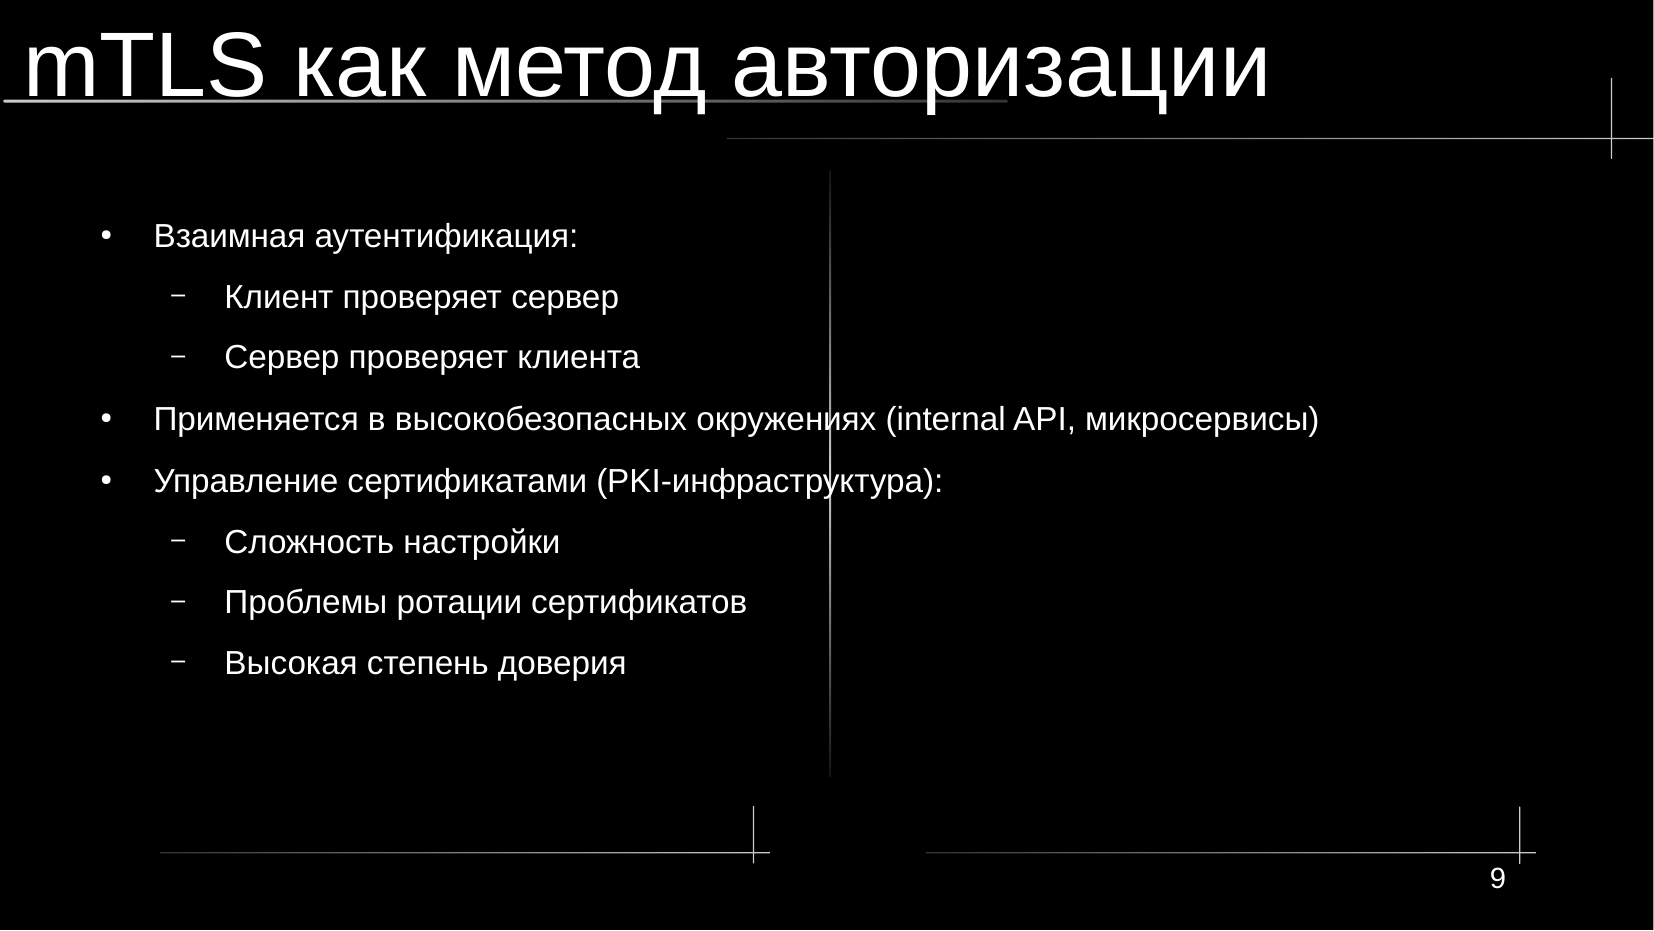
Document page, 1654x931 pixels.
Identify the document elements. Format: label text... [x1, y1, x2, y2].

title mTLS как метод авторизации [23, 11, 1589, 119]
list Взаимная аутентификация: Клиент проверяет сервер Сервер проверяет клиента Применяется в высокобезопасных окружениях (internal API, микросервисы) Управление сертификатами (PKI-инфраструктура): Сложность настройки Проблемы ротации сертификатов Высокая степень доверия [82, 217, 1571, 758]
